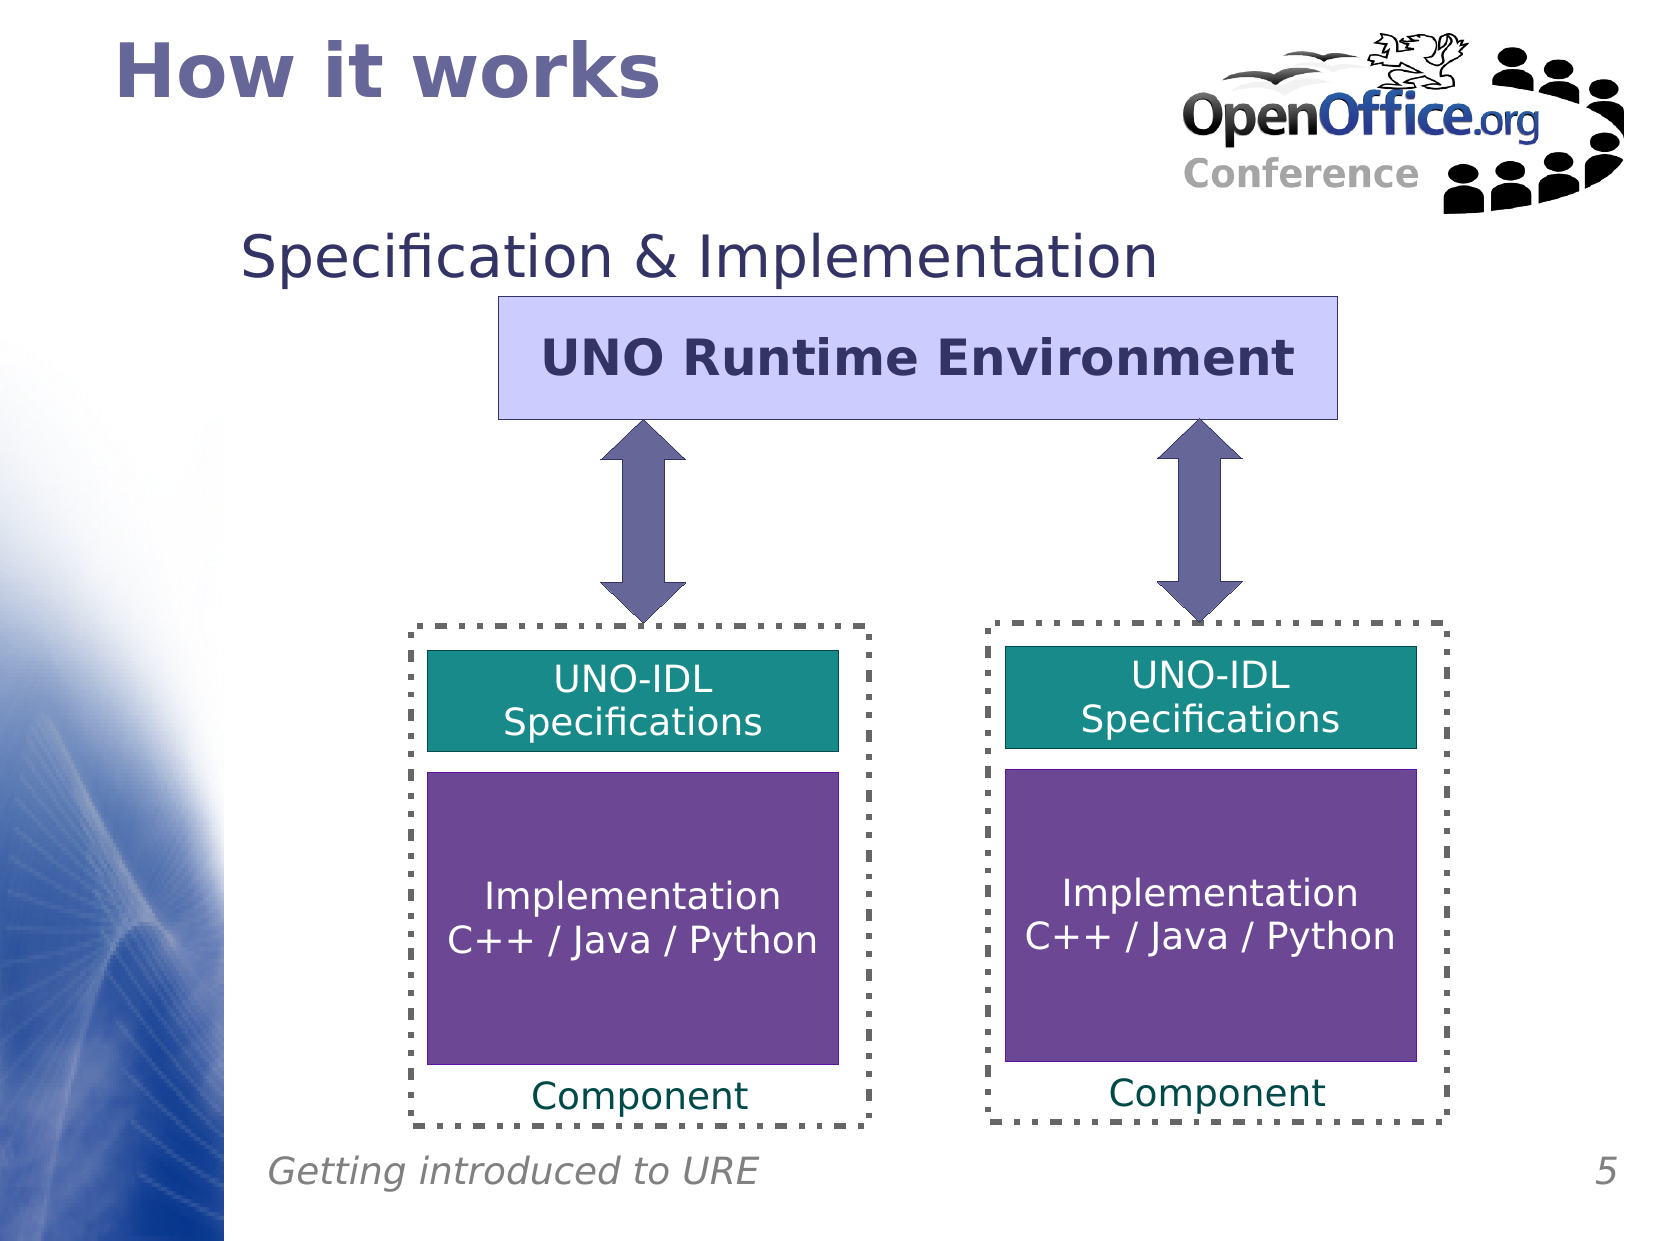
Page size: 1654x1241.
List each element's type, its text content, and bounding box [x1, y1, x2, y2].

text_box Component [988, 622, 1447, 1123]
text_box [1157, 418, 1243, 622]
text_box Implementation C++ / Java / Python [1005, 769, 1417, 1062]
picture [1183, 33, 1624, 214]
text_box UNO Runtime Environment [498, 296, 1338, 420]
text_box UNO-IDL Specifications [1005, 646, 1417, 749]
text_box Implementation C++ / Java / Python [427, 772, 839, 1065]
title How it works [24, 22, 987, 121]
text_box Component [410, 626, 870, 1126]
text_box UNO-IDL Specifications [427, 650, 839, 752]
list Specification & Implementation [223, 223, 1619, 1118]
picture [0, 0, 224, 1241]
text_box [600, 420, 686, 623]
